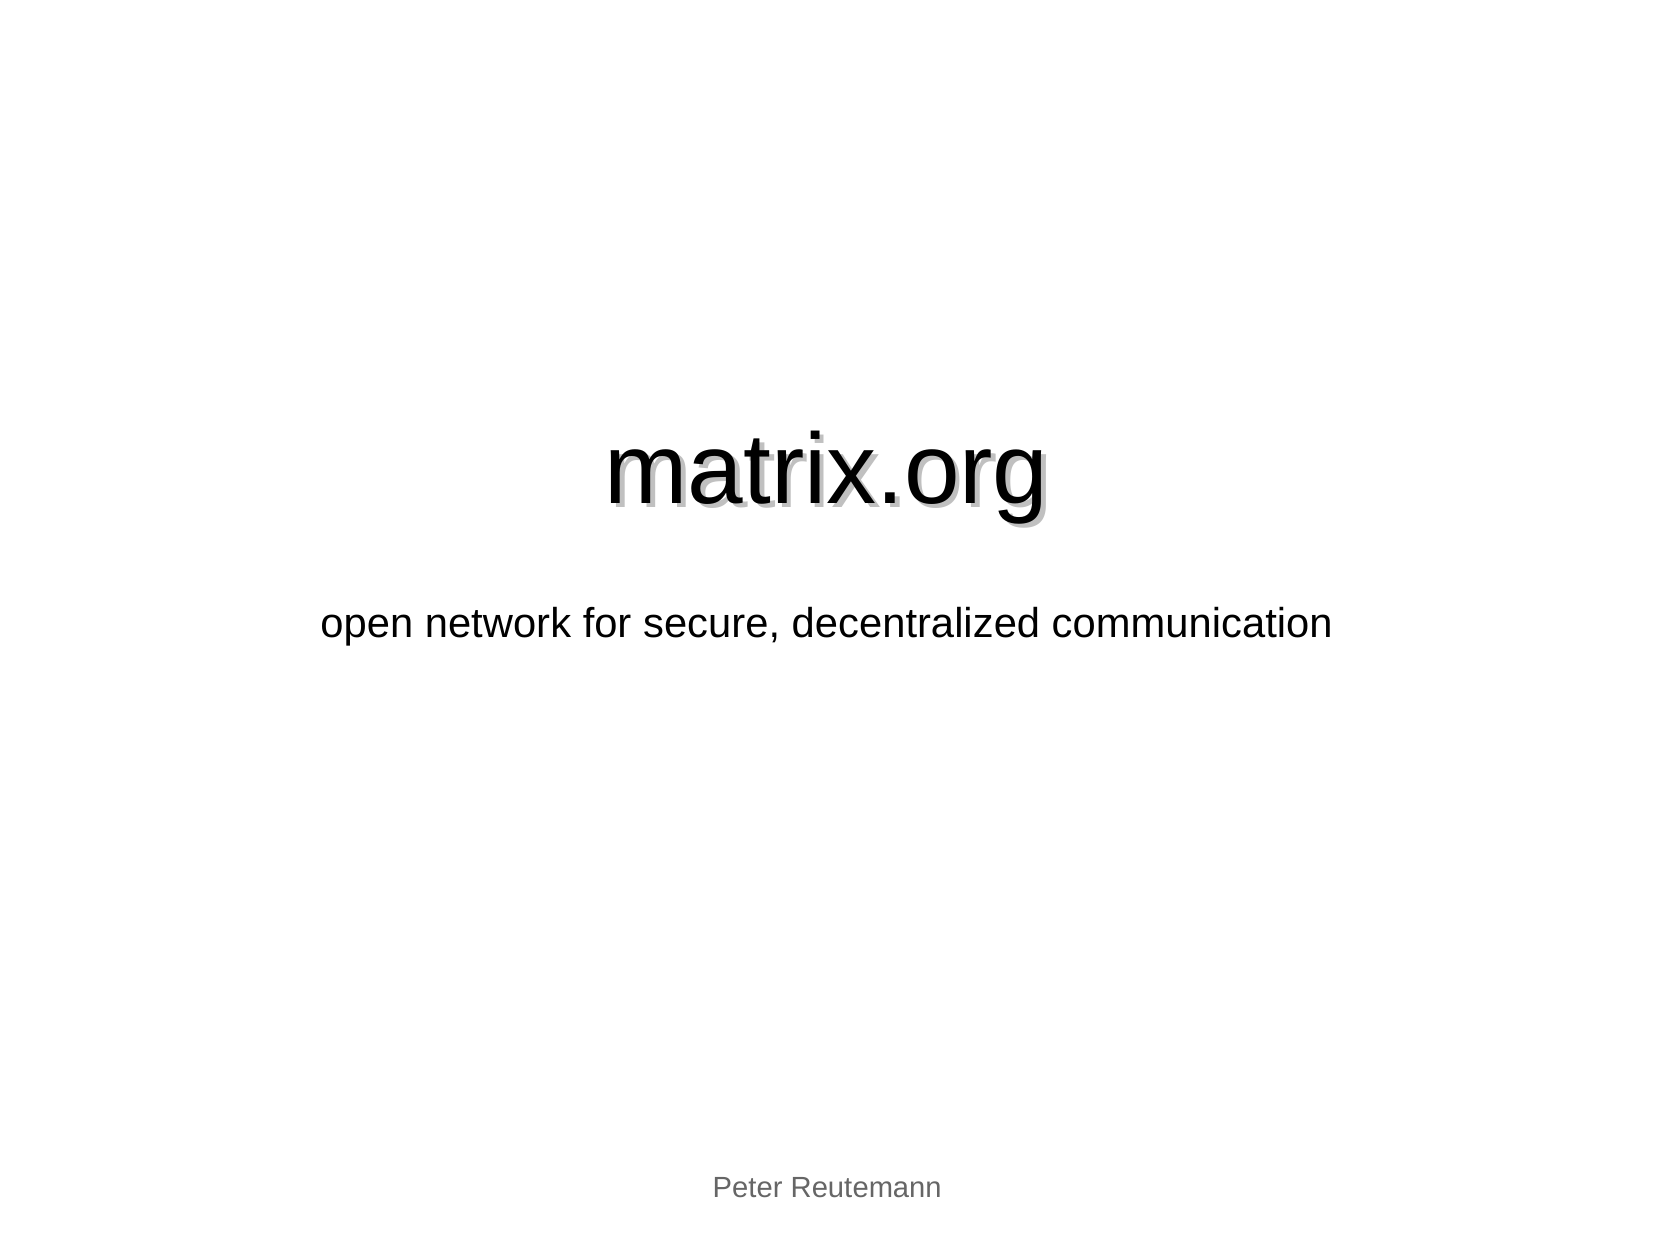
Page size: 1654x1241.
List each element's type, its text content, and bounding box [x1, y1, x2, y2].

text_box Peter Reutemann [697, 1163, 956, 1211]
subtitle matrix.org open network for secure, decentralized communication [82, 49, 1571, 1010]
